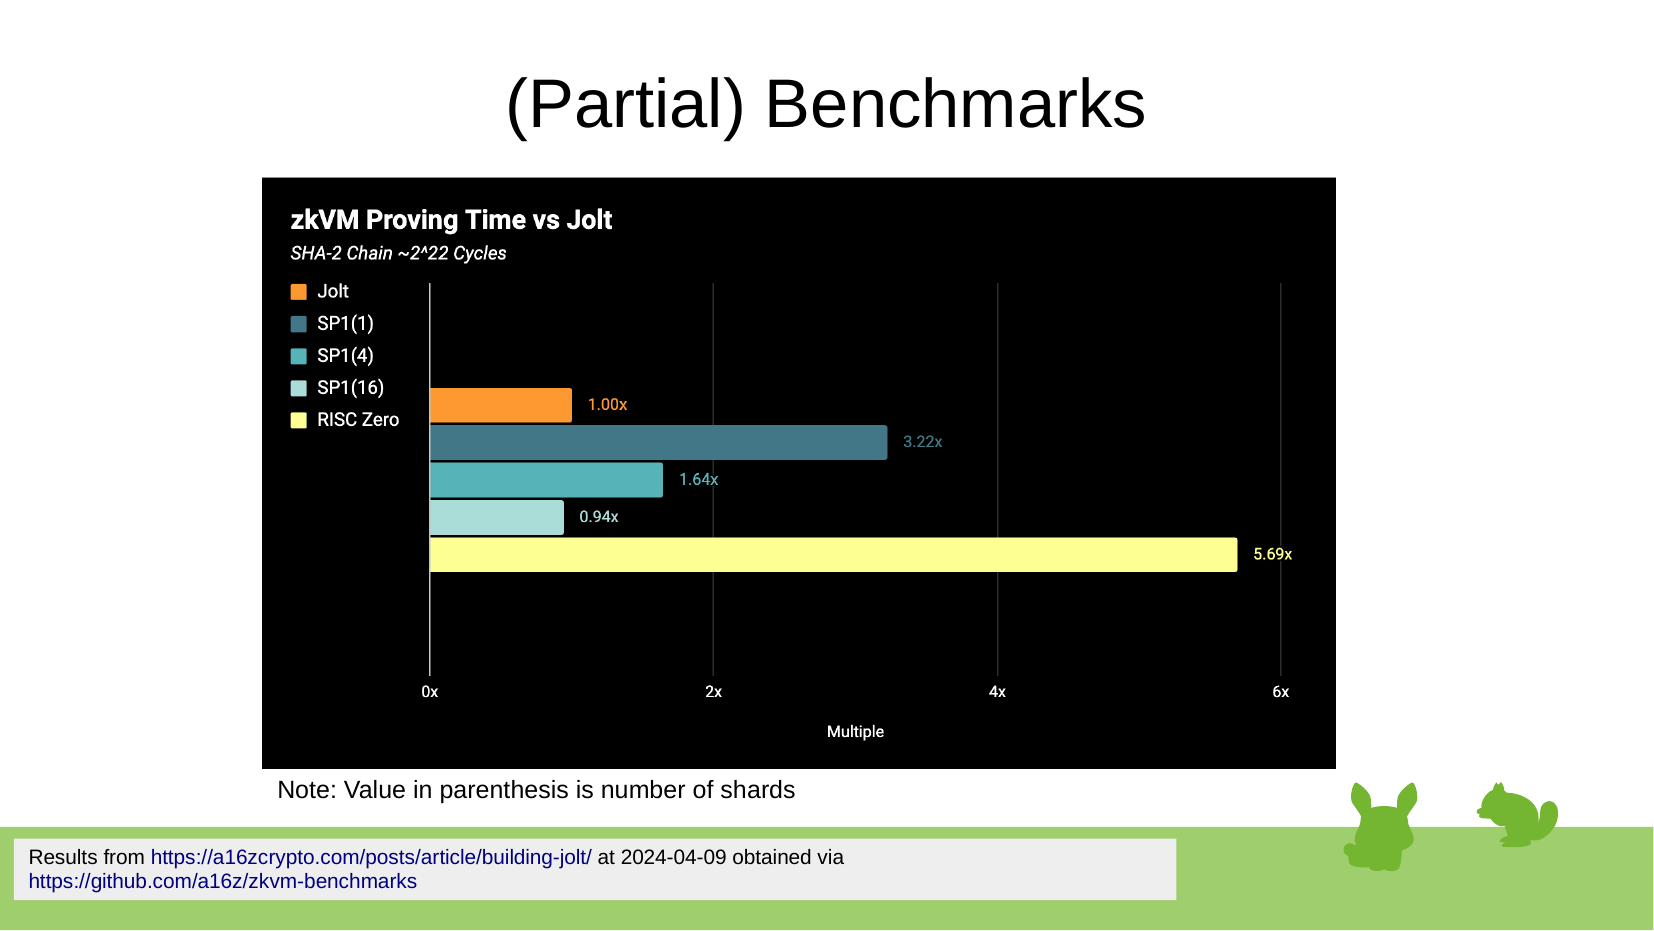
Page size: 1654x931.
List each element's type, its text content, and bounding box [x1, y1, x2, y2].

text_box Note: Value in parenthesis is number of shards [262, 768, 968, 826]
text_box Results from https://a16zcrypto.com/posts/article/building-jolt/ at 2024-04-09 obtained via https://github.com/a16z/zkvm-benchmarks [13, 838, 1177, 901]
title (Partial) Benchmarks [88, 29, 1565, 178]
picture [262, 177, 1336, 769]
